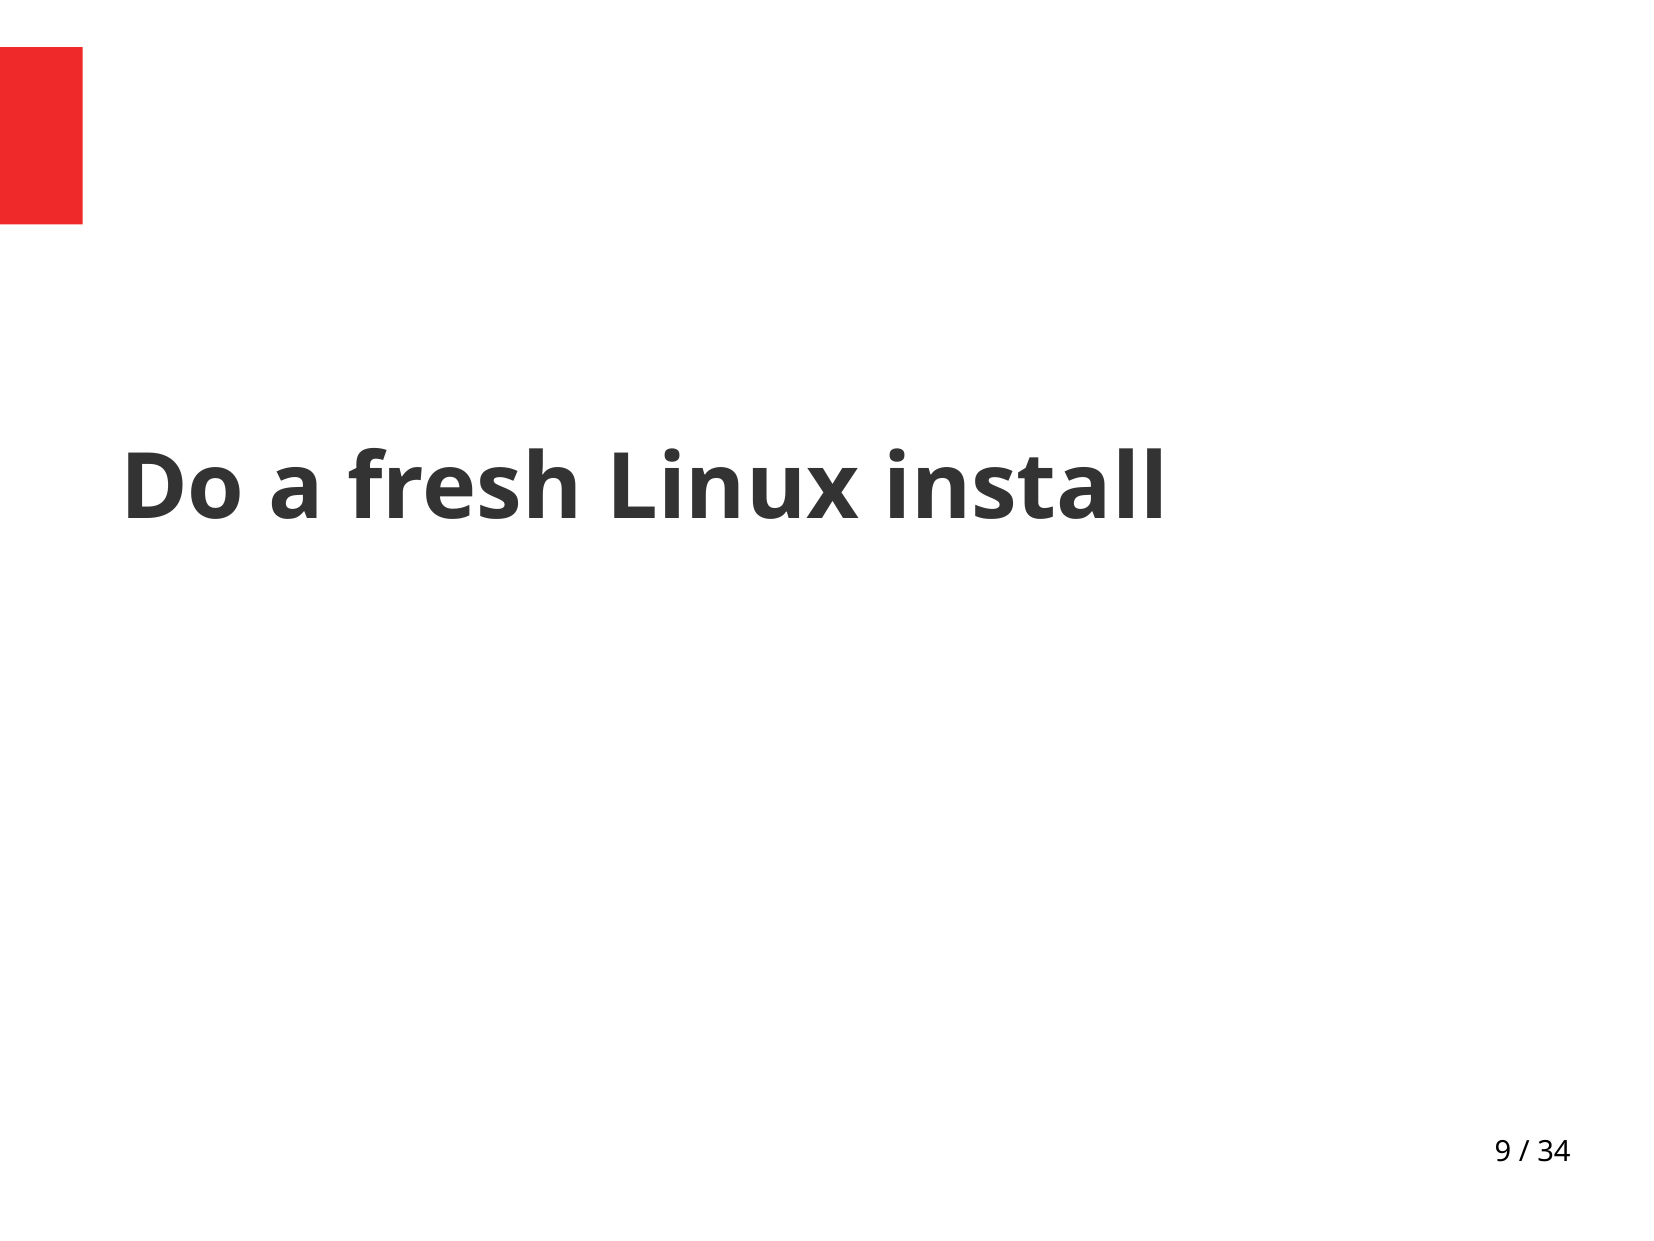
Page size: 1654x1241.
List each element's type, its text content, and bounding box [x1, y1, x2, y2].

title Do a fresh Linux install [120, 379, 1573, 587]
